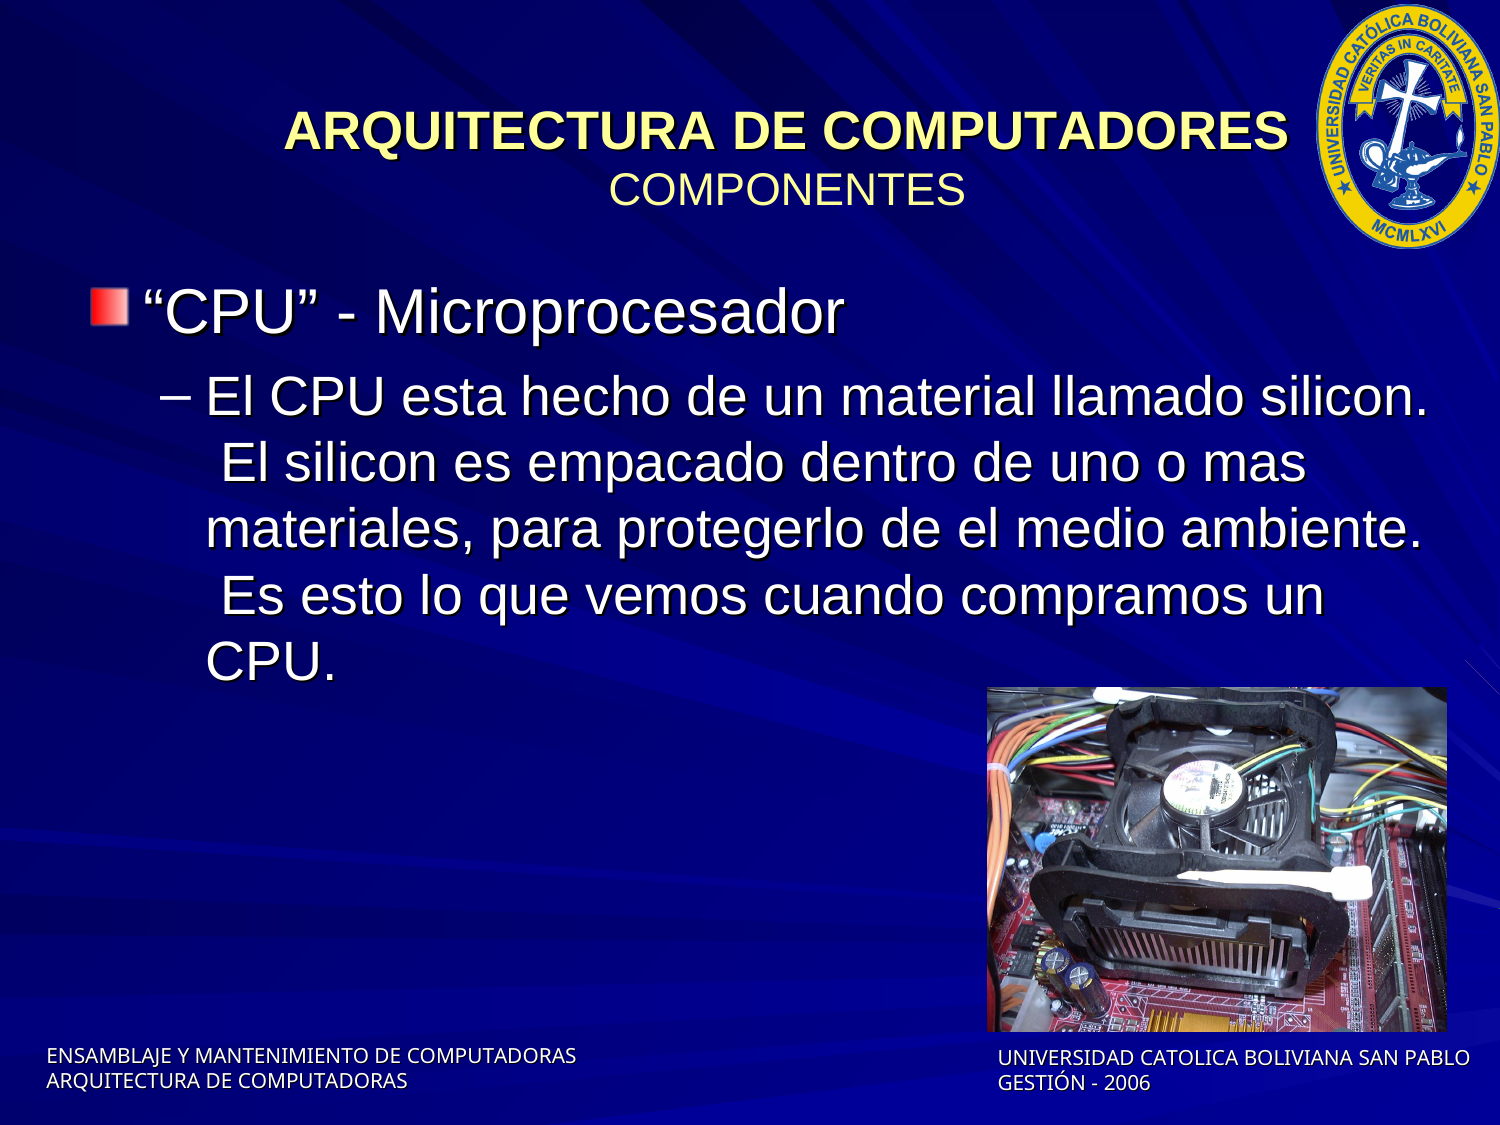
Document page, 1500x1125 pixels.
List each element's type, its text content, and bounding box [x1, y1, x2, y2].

text_box ARQUITECTURA DE COMPUTADORES COMPONENTES [112, 78, 1463, 232]
picture [1316, 4, 1500, 249]
picture [987, 687, 1447, 1032]
list “CPU” - Microprocesador El CPU esta hecho de un material llamado silicon. El silicon es empacado dentro de uno o mas materiales, para protegerlo de el medio ambiente. Es esto lo que vemos cuando compramos un CPU. [74, 262, 1450, 700]
